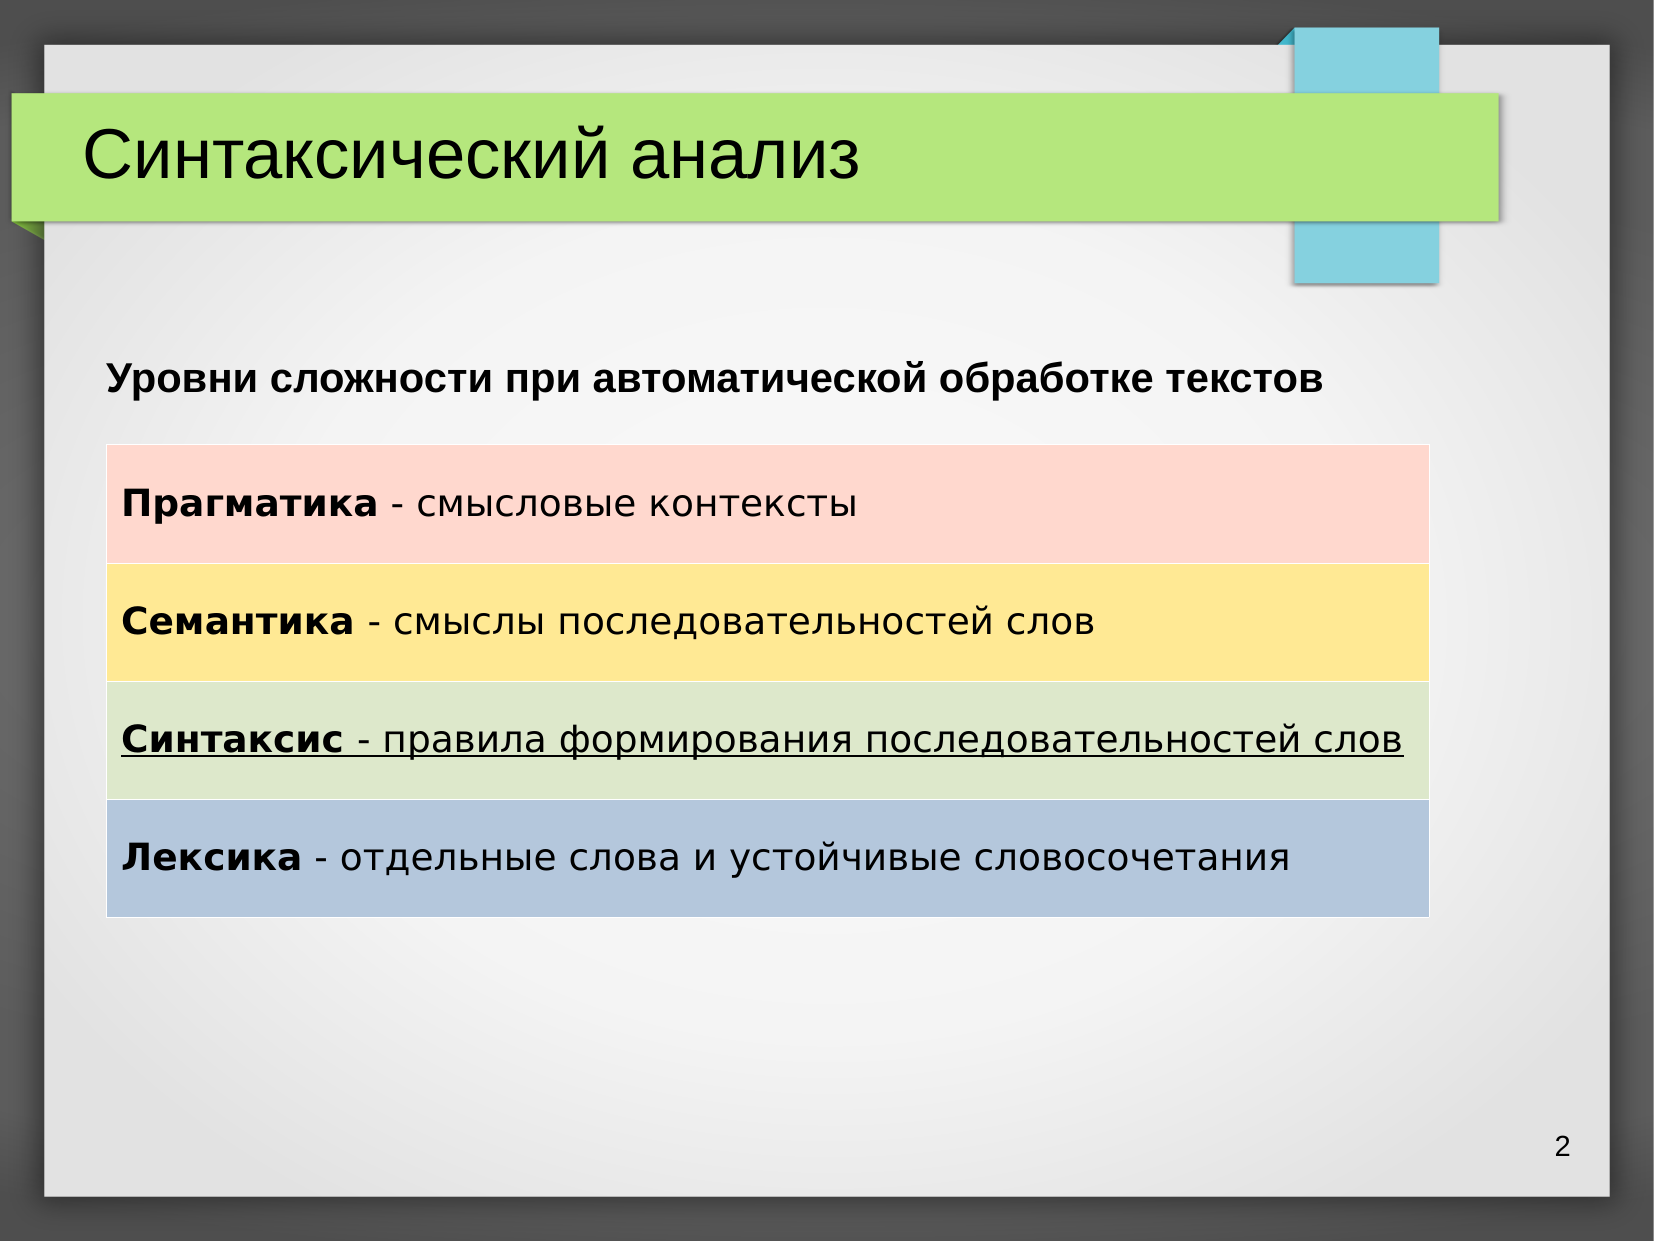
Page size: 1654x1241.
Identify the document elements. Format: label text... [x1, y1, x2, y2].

table_cell Семантика - смыслы последовательностей слов [107, 564, 1429, 681]
table_cell Лексика - отдельные слова и устойчивые словосочетания [107, 800, 1429, 917]
text_box Уровни сложности при автоматической обработке текстов [106, 354, 1560, 401]
title Синтаксический анализ [82, 114, 993, 194]
picture [0, 0, 1654, 1241]
table_header Прагматика - смысловые контексты [107, 445, 1429, 563]
table_cell Синтаксис - правила формирования последовательностей слов [107, 682, 1429, 799]
